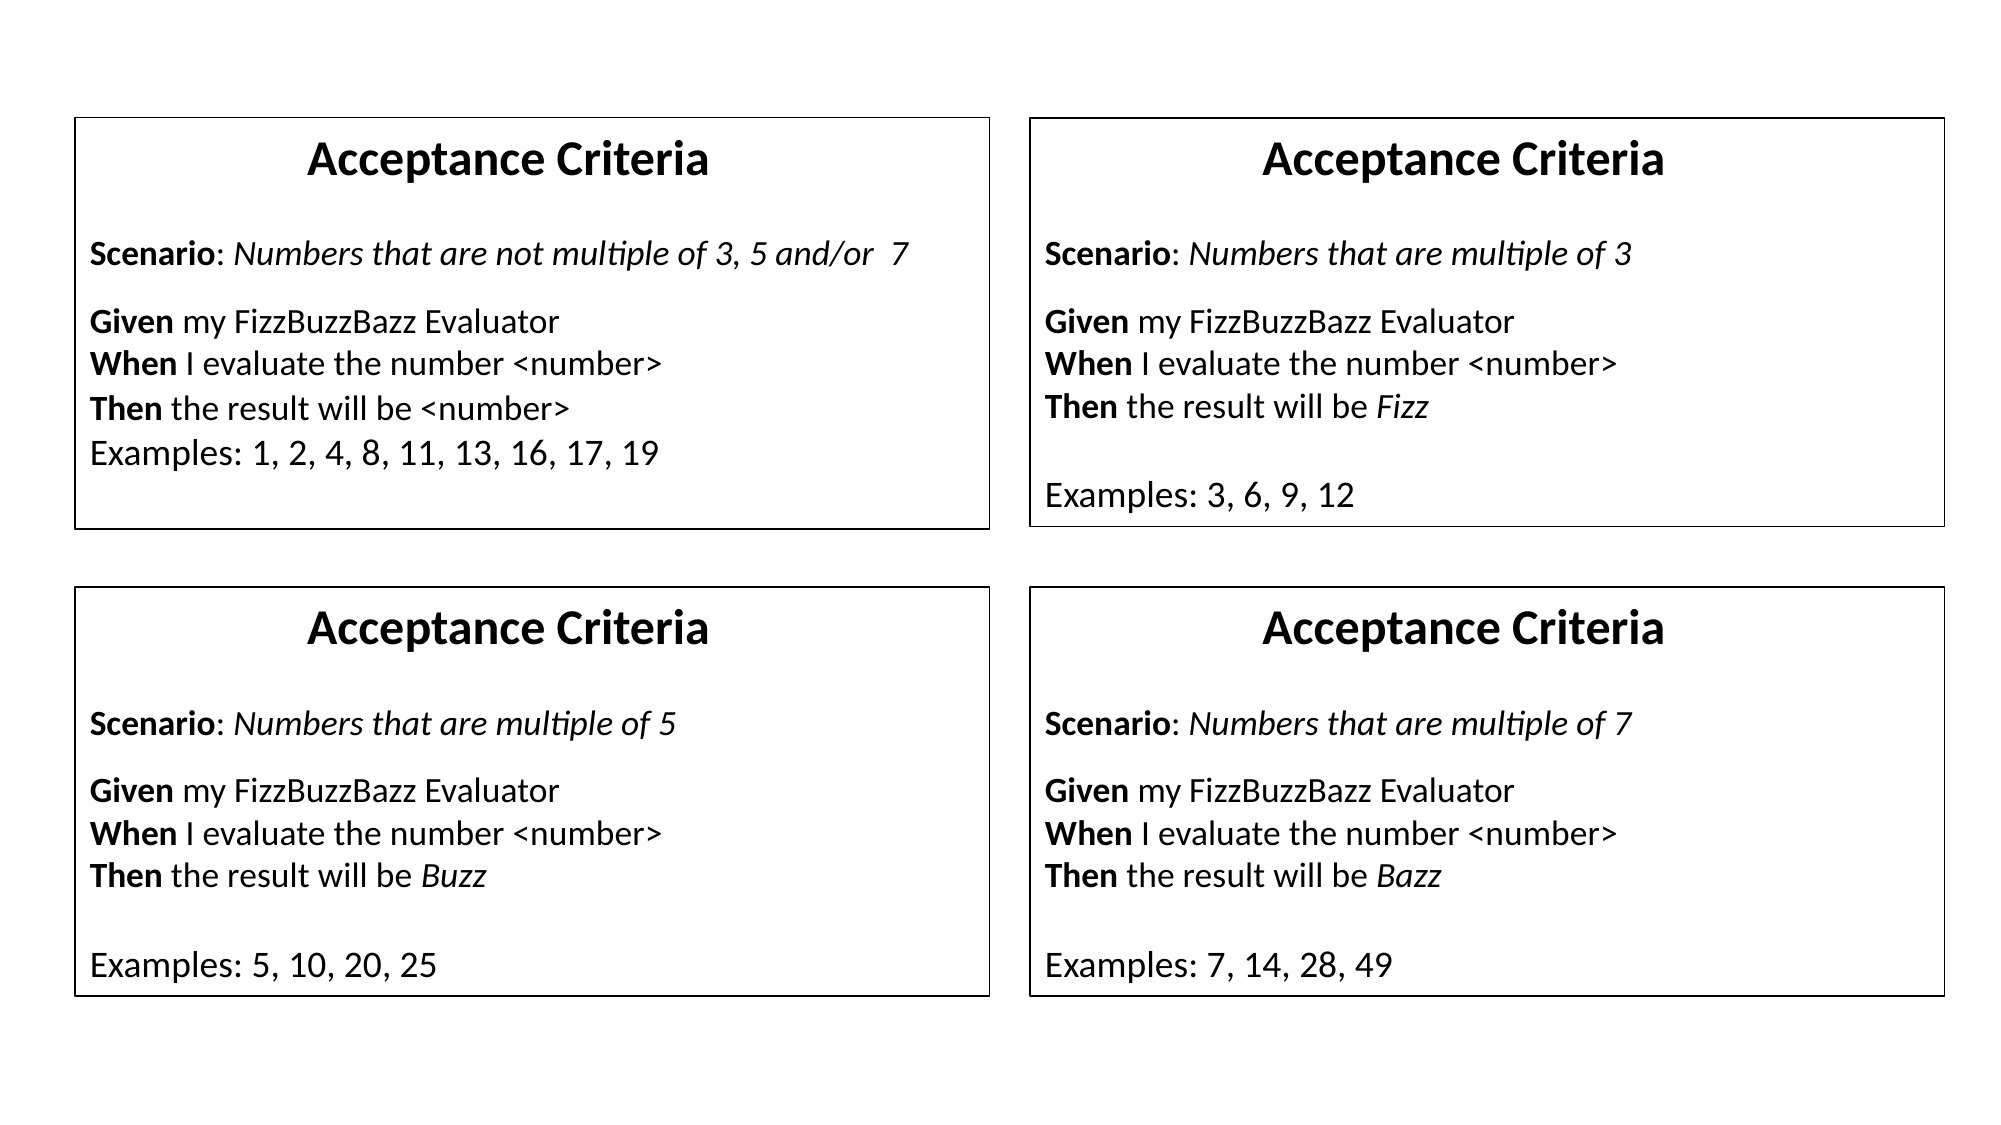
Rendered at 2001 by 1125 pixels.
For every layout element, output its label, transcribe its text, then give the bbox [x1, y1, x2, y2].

text_box Acceptance Criteria Scenario: Numbers that are multiple of 5 Given my FizzBuzzBazz Evaluator When I evaluate the number <number> Then the result will be Buzz Examples: 5, 10, 20, 25 [74, 587, 990, 997]
text_box Acceptance Criteria Scenario: Numbers that are not multiple of 3, 5 and/or 7 Given my FizzBuzzBazz Evaluator When I evaluate the number <number> Then the result will be <number> Examples: 1, 2, 4, 8, 11, 13, 16, 17, 19 [74, 117, 990, 530]
text_box Acceptance Criteria Scenario: Numbers that are multiple of 7 Given my FizzBuzzBazz Evaluator When I evaluate the number <number> Then the result will be Bazz Examples: 7, 14, 28, 49 [1030, 587, 1945, 997]
text_box Acceptance Criteria Scenario: Numbers that are multiple of 3 Given my FizzBuzzBazz Evaluator When I evaluate the number <number> Then the result will be Fizz Examples: 3, 6, 9, 12 [1030, 117, 1945, 527]
